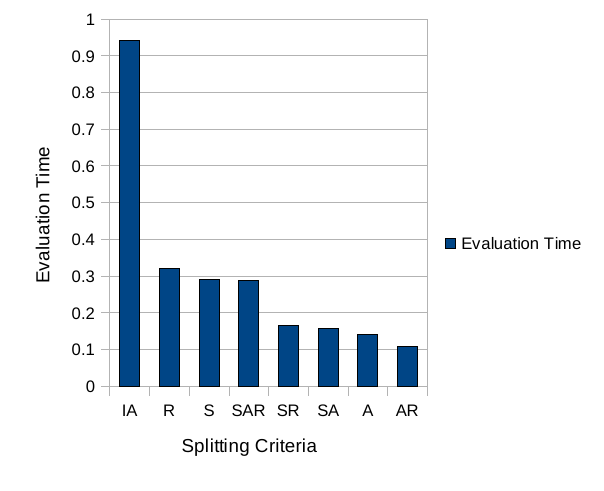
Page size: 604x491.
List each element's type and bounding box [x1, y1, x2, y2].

chart [0, 0, 601, 488]
